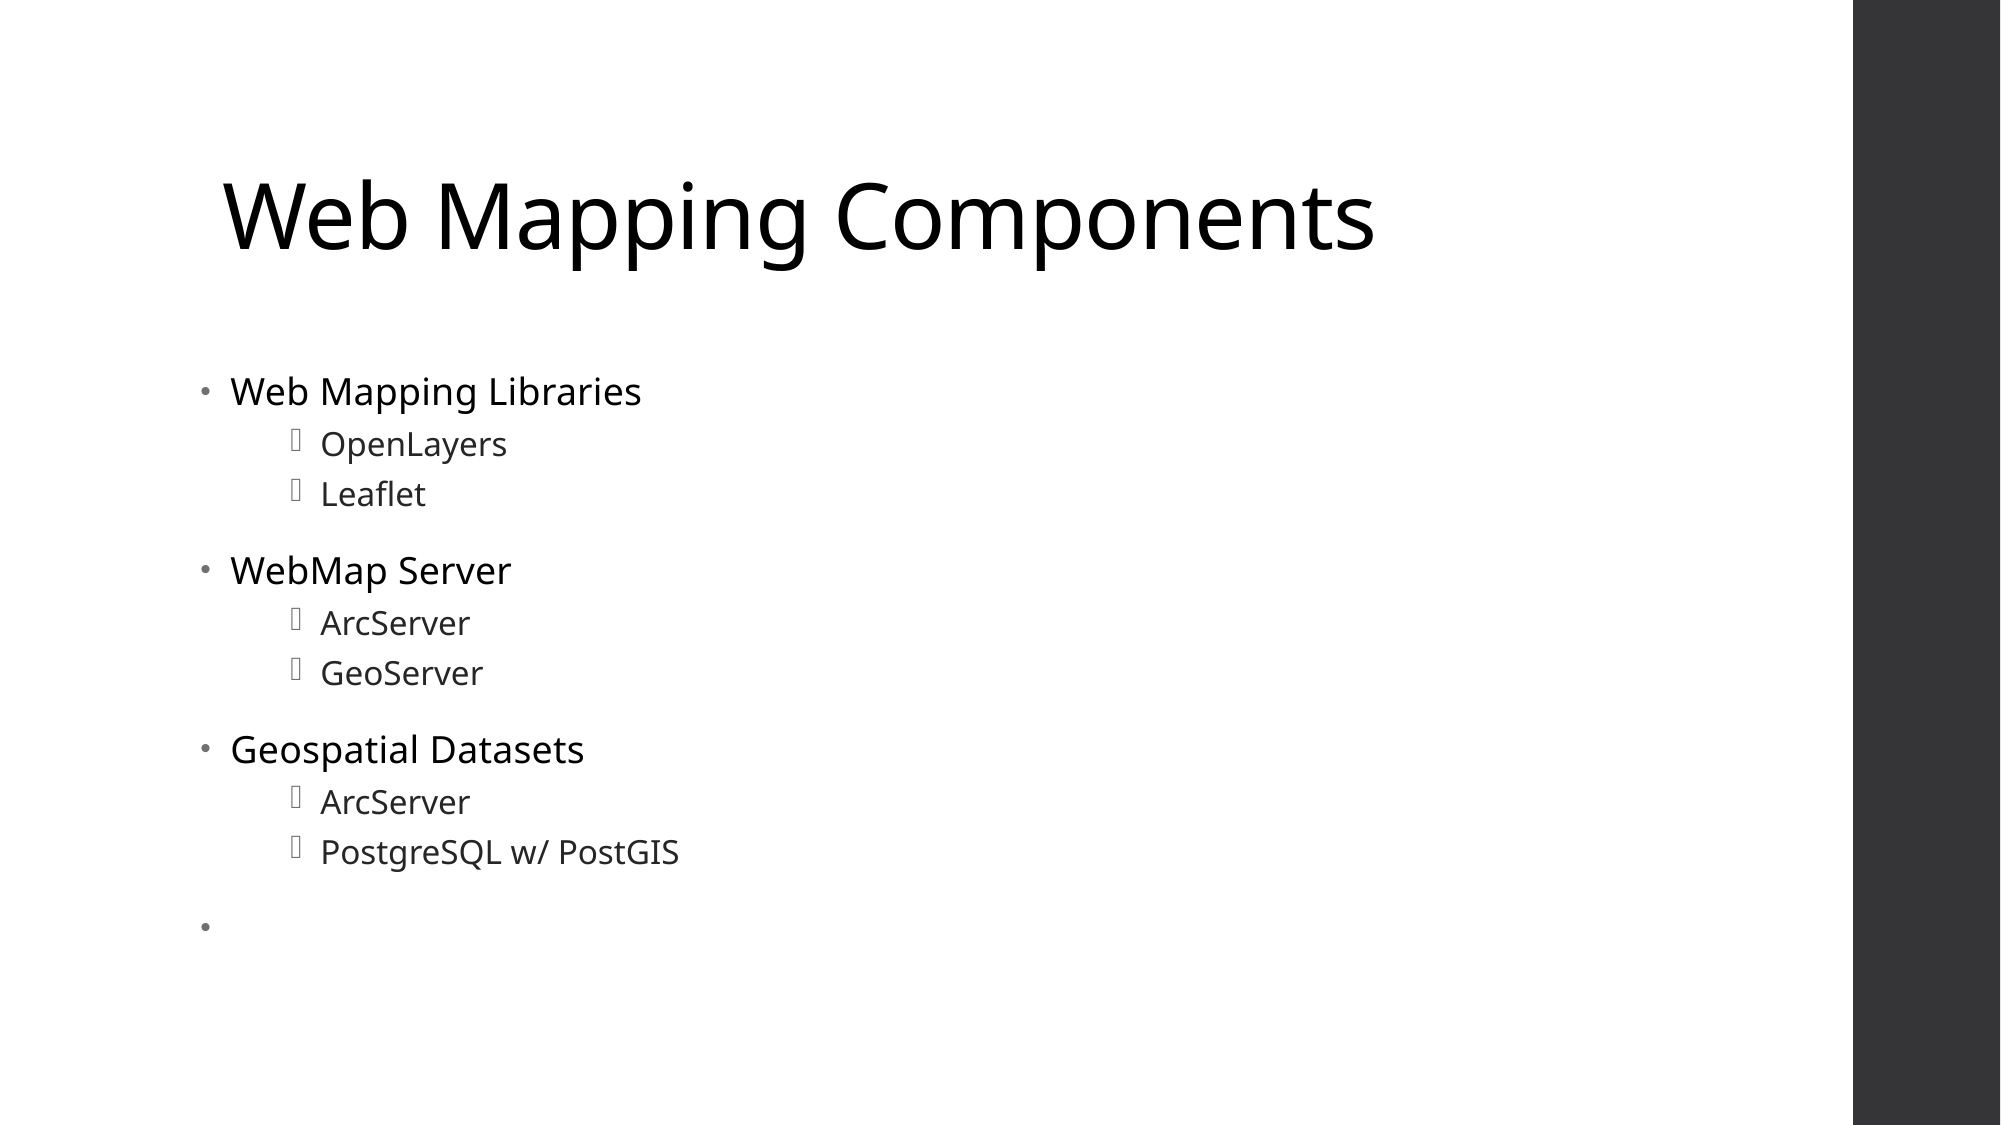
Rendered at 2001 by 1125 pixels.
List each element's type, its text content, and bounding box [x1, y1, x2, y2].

title Web Mapping Components [206, 60, 1797, 278]
list Web Mapping Libraries OpenLayers Leaflet WebMap Server ArcServer GeoServer Geospatial Datasets ArcServer PostgreSQL w/ PostGIS [185, 356, 1761, 969]
